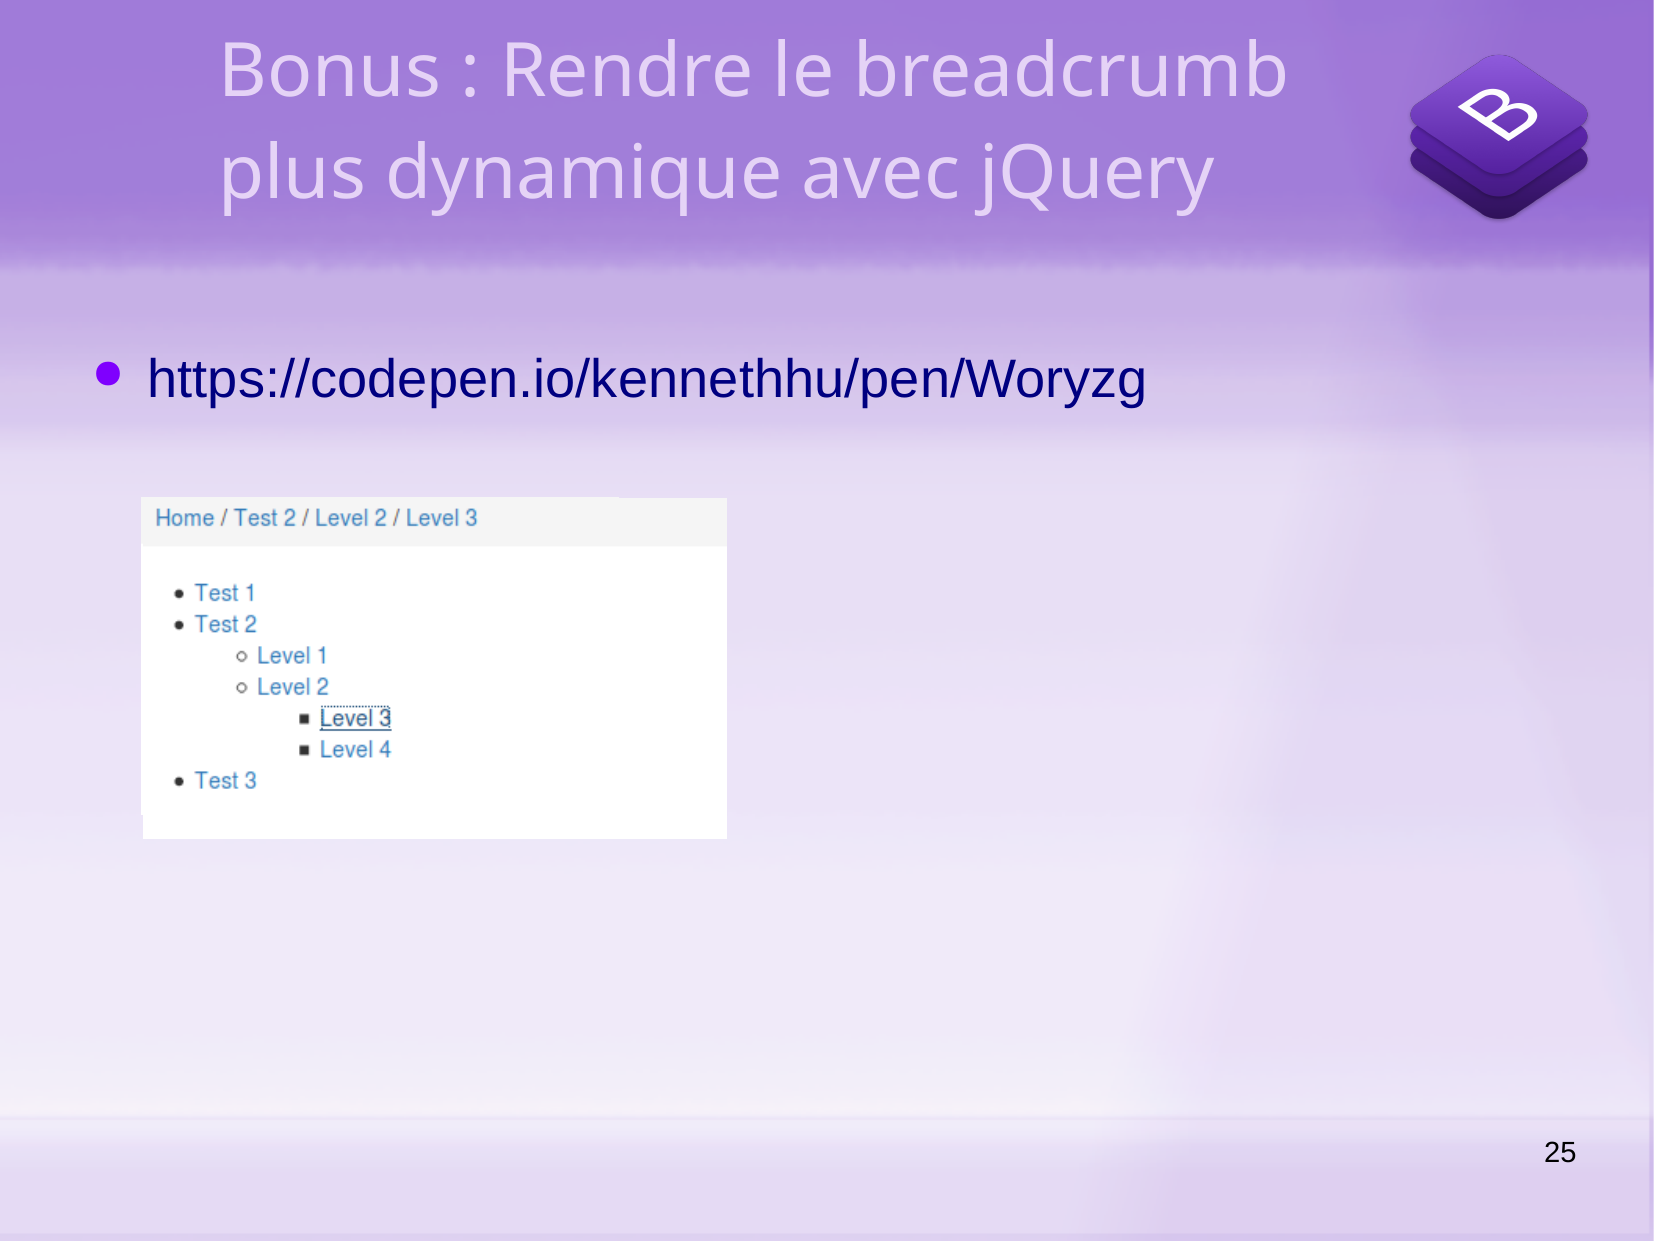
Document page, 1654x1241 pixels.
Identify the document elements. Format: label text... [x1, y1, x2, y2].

title Bonus : Rendre le breadcrumb plus dynamique avec jQuery [218, 35, 1400, 202]
list https://codepen.io/kennethhu/pen/Woryzg [76, 348, 1565, 1068]
picture [0, 0, 1654, 1241]
